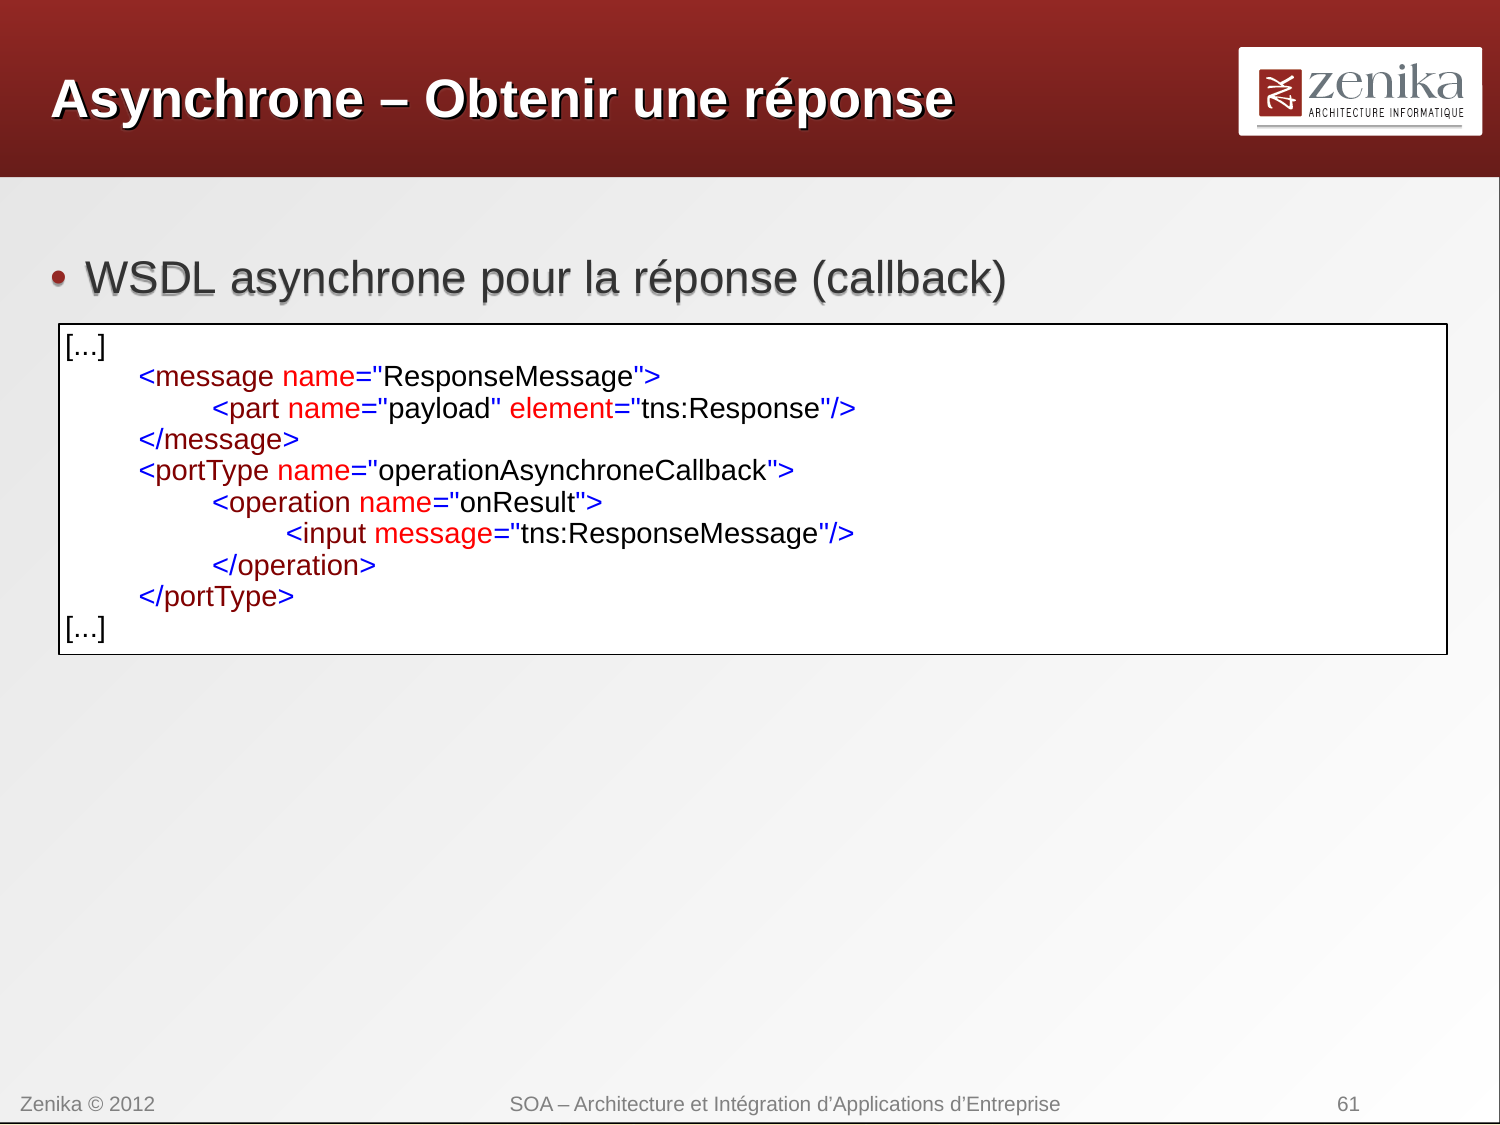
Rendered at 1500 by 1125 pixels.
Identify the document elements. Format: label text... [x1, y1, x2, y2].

subtitle WSDL asynchrone pour la réponse (callback) [50, 249, 1435, 1079]
title Asynchrone – Obtenir une réponse [50, 22, 1206, 172]
text_box [...] <message name="ResponseMessage"> <part name="payload" element="tns:Response"/> </message> <portType name="operationAsynchroneCallback"> <operation name="onResult"> <input message="tns:ResponseMessage"/> </operation> </portType> [...] [59, 324, 1447, 655]
